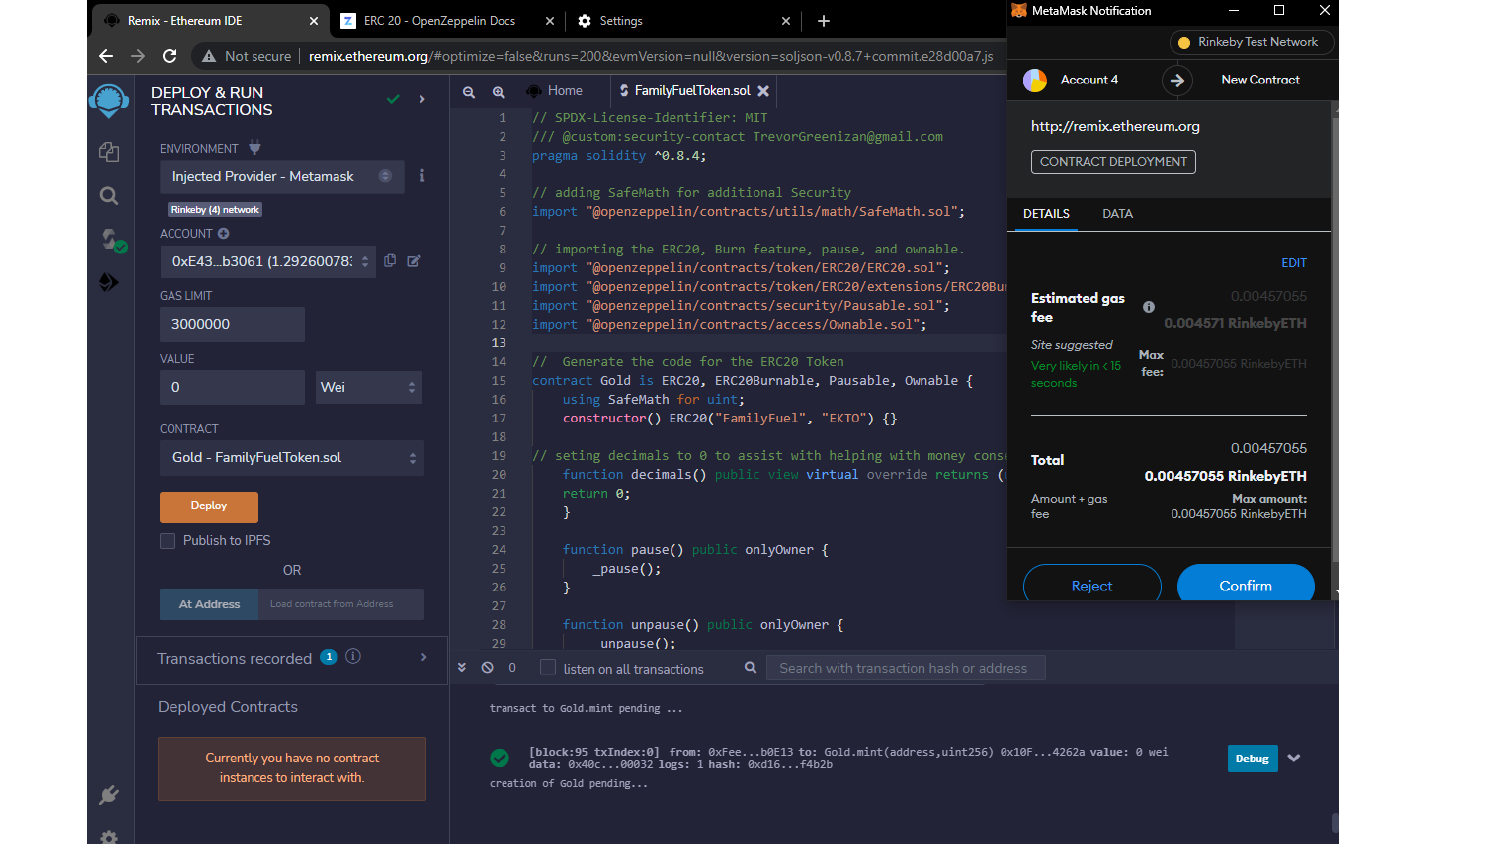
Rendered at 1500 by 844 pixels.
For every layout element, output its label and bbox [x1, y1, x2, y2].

picture [87, 0, 1339, 844]
